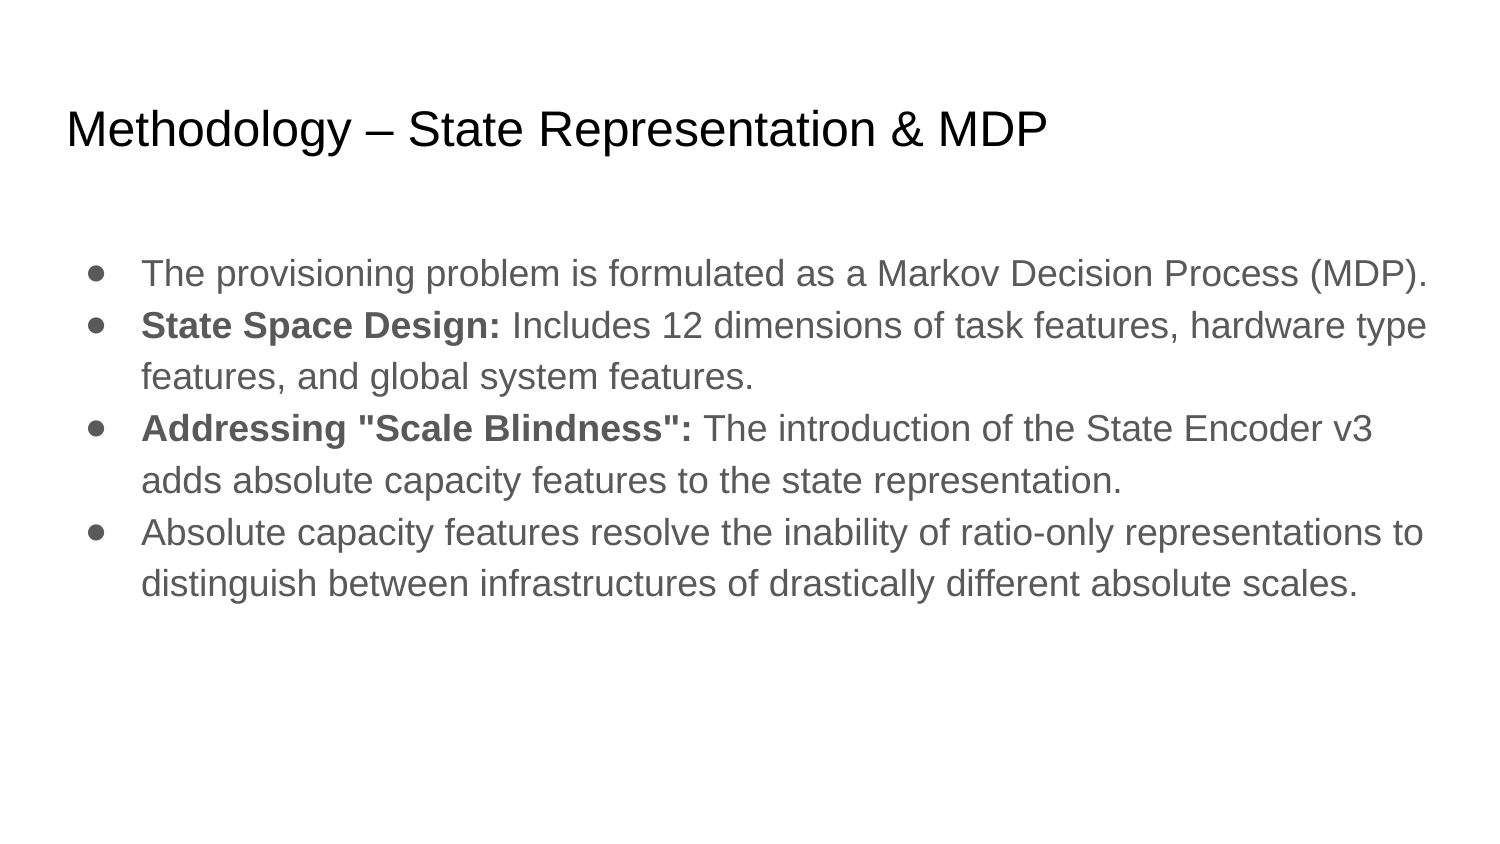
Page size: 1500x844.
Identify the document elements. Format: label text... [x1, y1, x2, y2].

title Methodology – State Representation & MDP [51, 80, 1449, 175]
list The provisioning problem is formulated as a Markov Decision Process (MDP). State Space Design: Includes 12 dimensions of task features, hardware type features, and global system features. Addressing "Scale Blindness": The introduction of the State Encoder v3 adds absolute capacity features to the state representation. Absolute capacity features resolve the inability of ratio-only representations to distinguish between infrastructures of drastically different absolute scales. [51, 227, 1449, 732]
